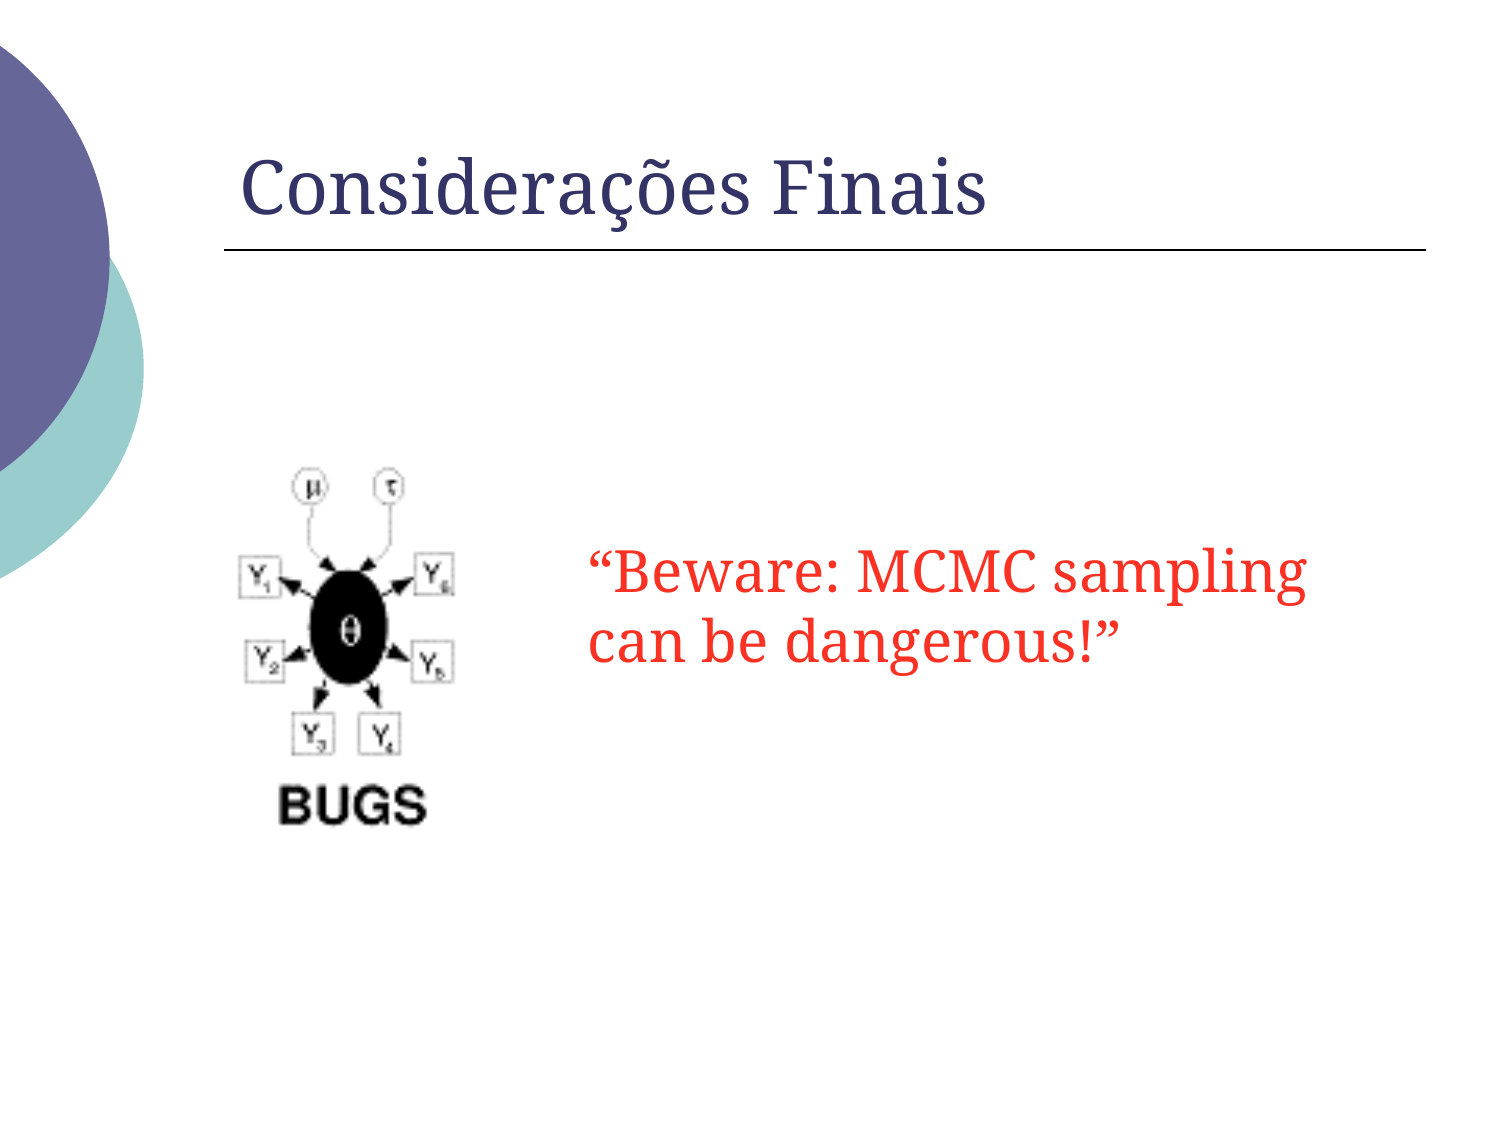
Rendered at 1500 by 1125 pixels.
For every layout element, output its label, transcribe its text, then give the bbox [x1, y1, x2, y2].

title Considerações Finais [224, 49, 1425, 237]
chart [230, 456, 468, 835]
list “Beware: MCMC sampling can be dangerous!” [572, 527, 1412, 705]
